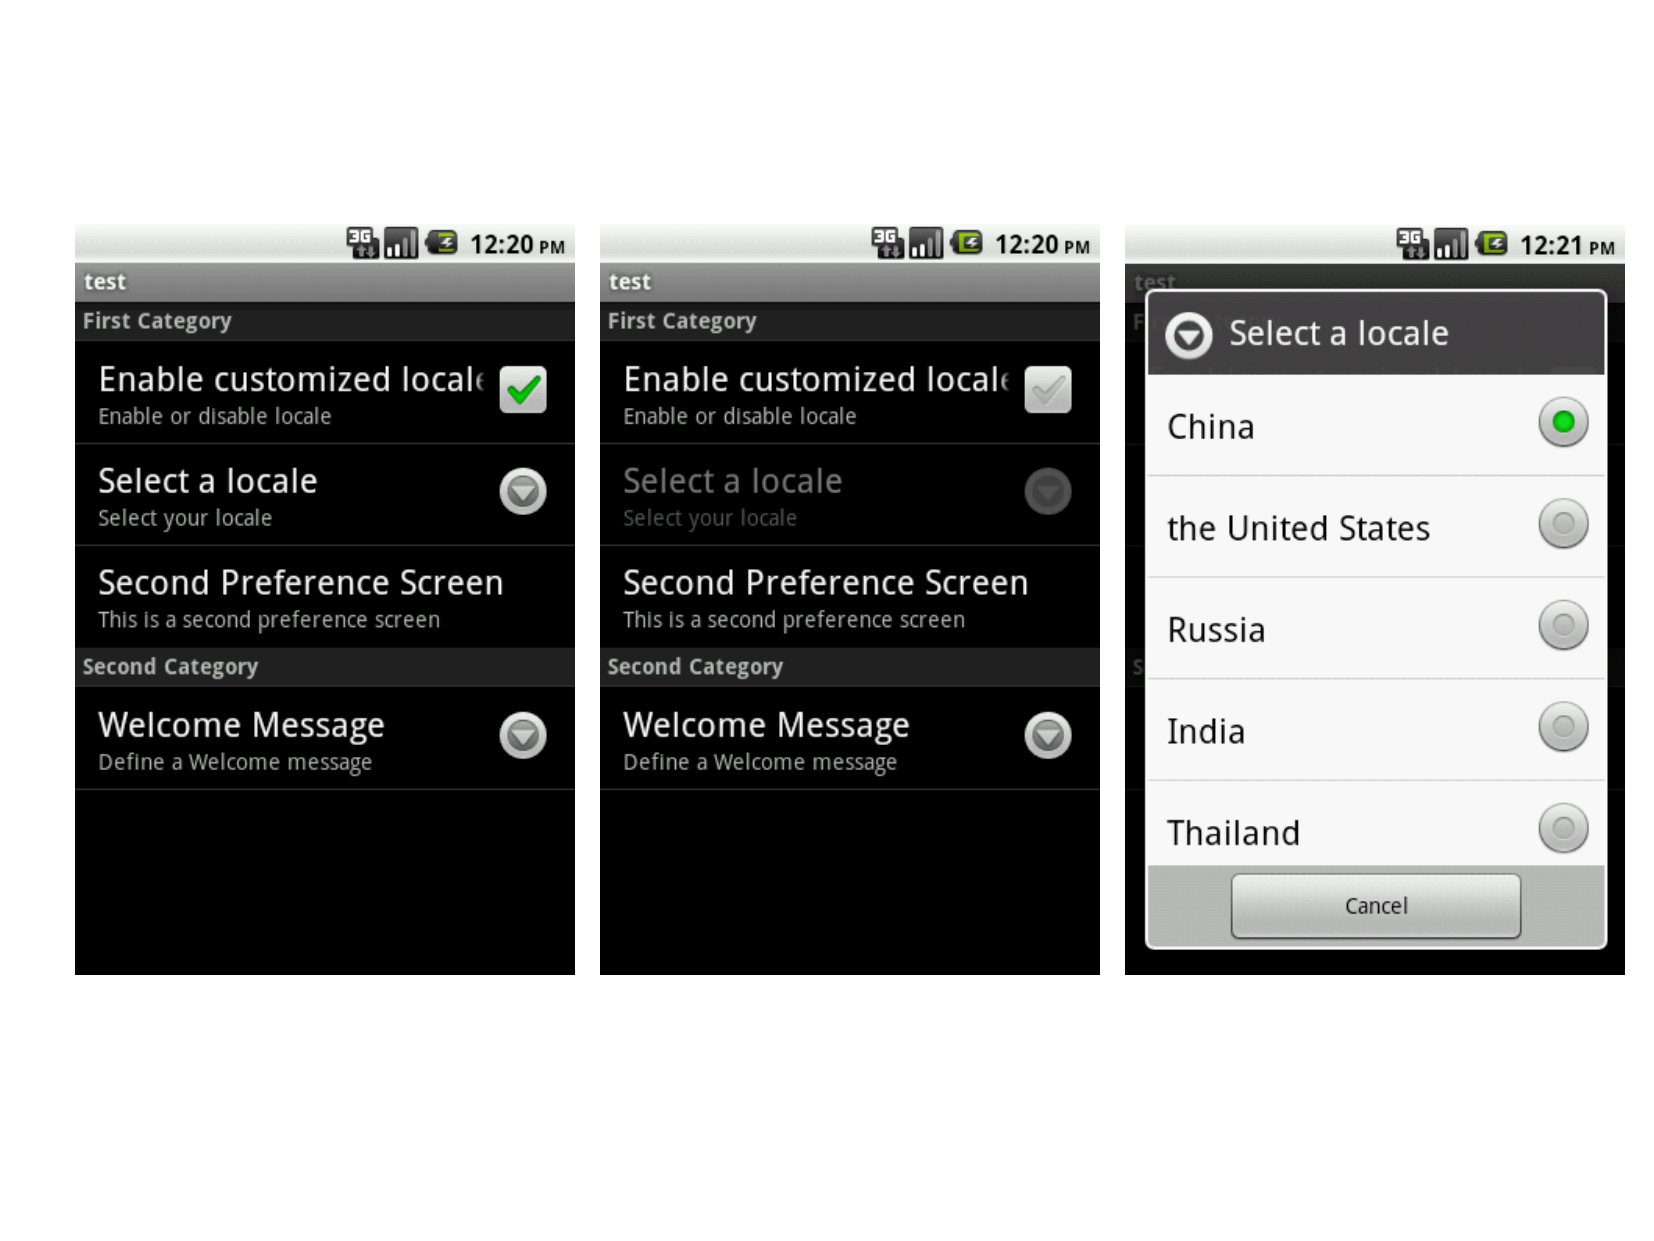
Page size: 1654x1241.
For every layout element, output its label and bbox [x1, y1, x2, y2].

picture [600, 224, 1100, 975]
picture [1125, 225, 1625, 976]
picture [75, 224, 575, 975]
